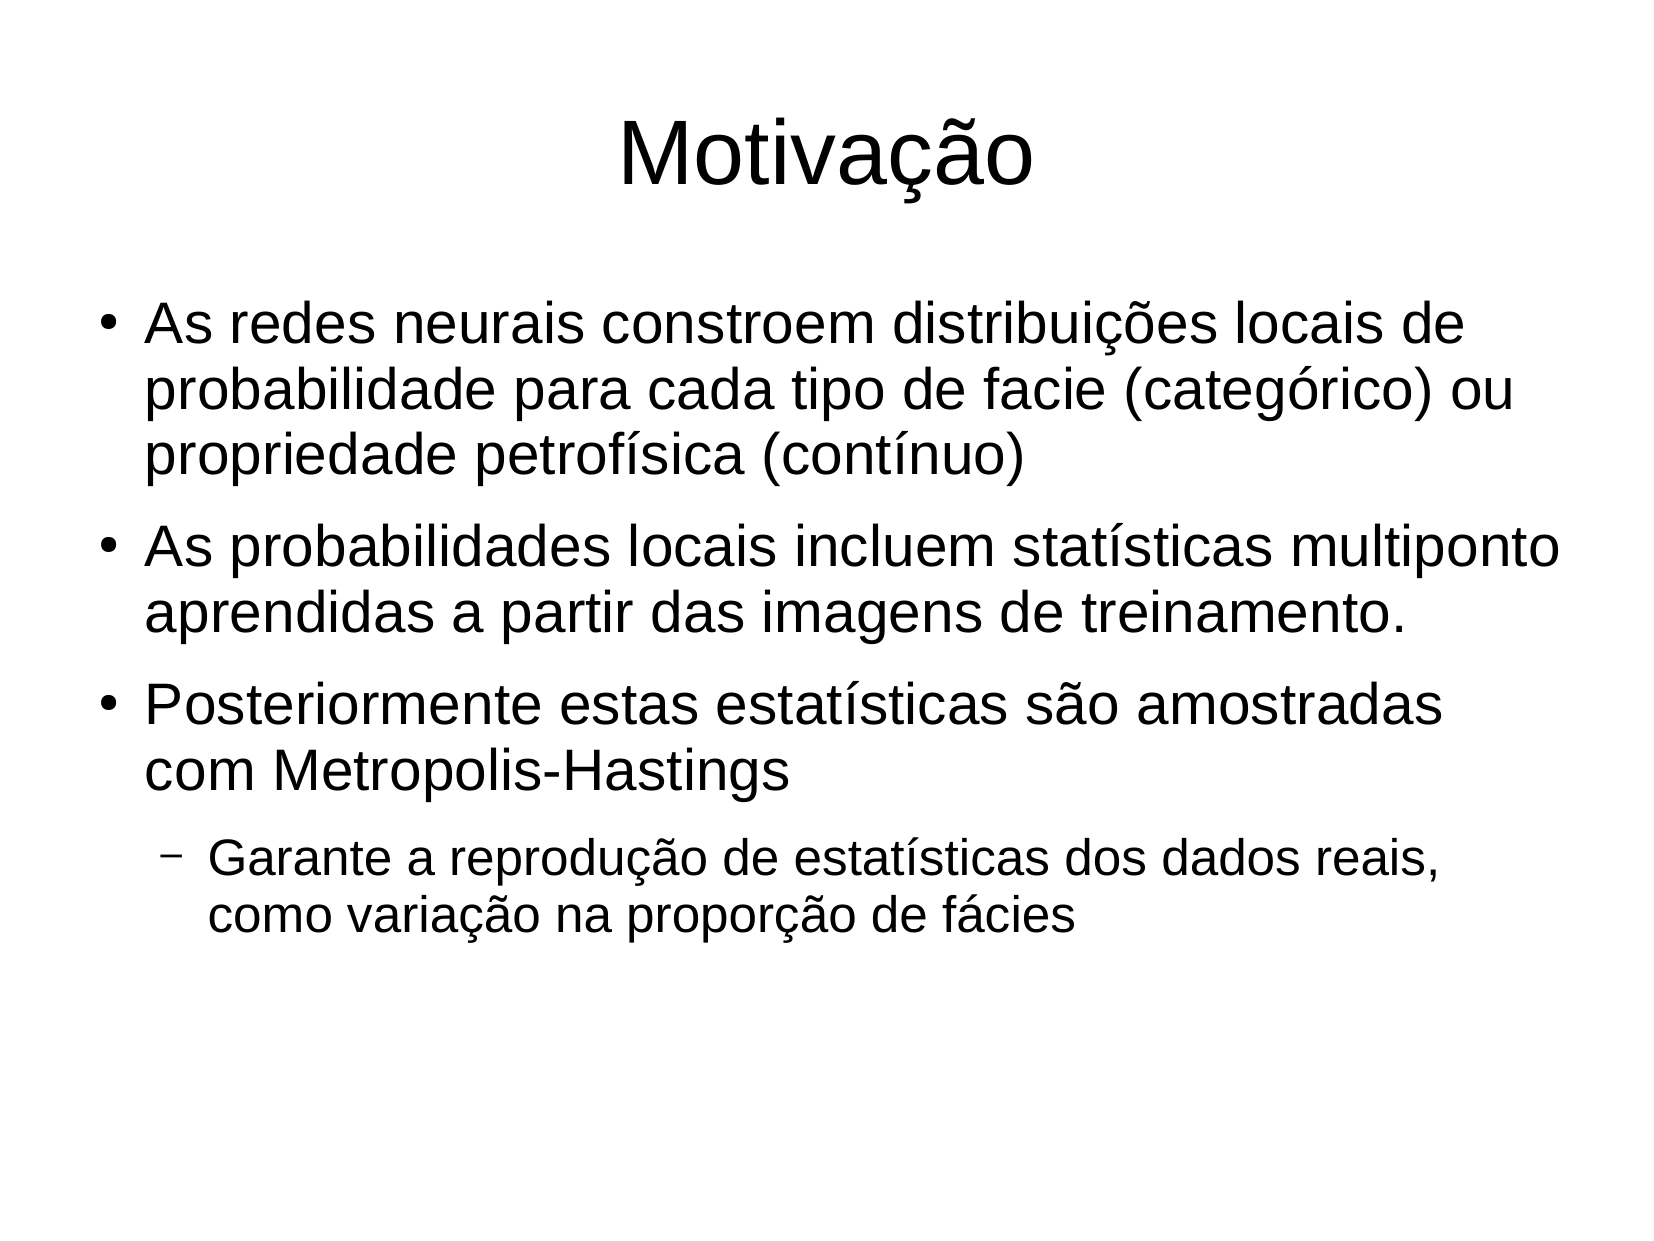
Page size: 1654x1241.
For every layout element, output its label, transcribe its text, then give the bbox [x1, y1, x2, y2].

title Motivação [82, 49, 1571, 257]
list As redes neurais constroem distribuições locais de probabilidade para cada tipo de facie (categórico) ou propriedade petrofísica (contínuo) As probabilidades locais incluem statísticas multiponto aprendidas a partir das imagens de treinamento. Posteriormente estas estatísticas são amostradas com Metropolis-Hastings Garante a reprodução de estatísticas dos dados reais, como variação na proporção de fácies [82, 290, 1571, 1010]
